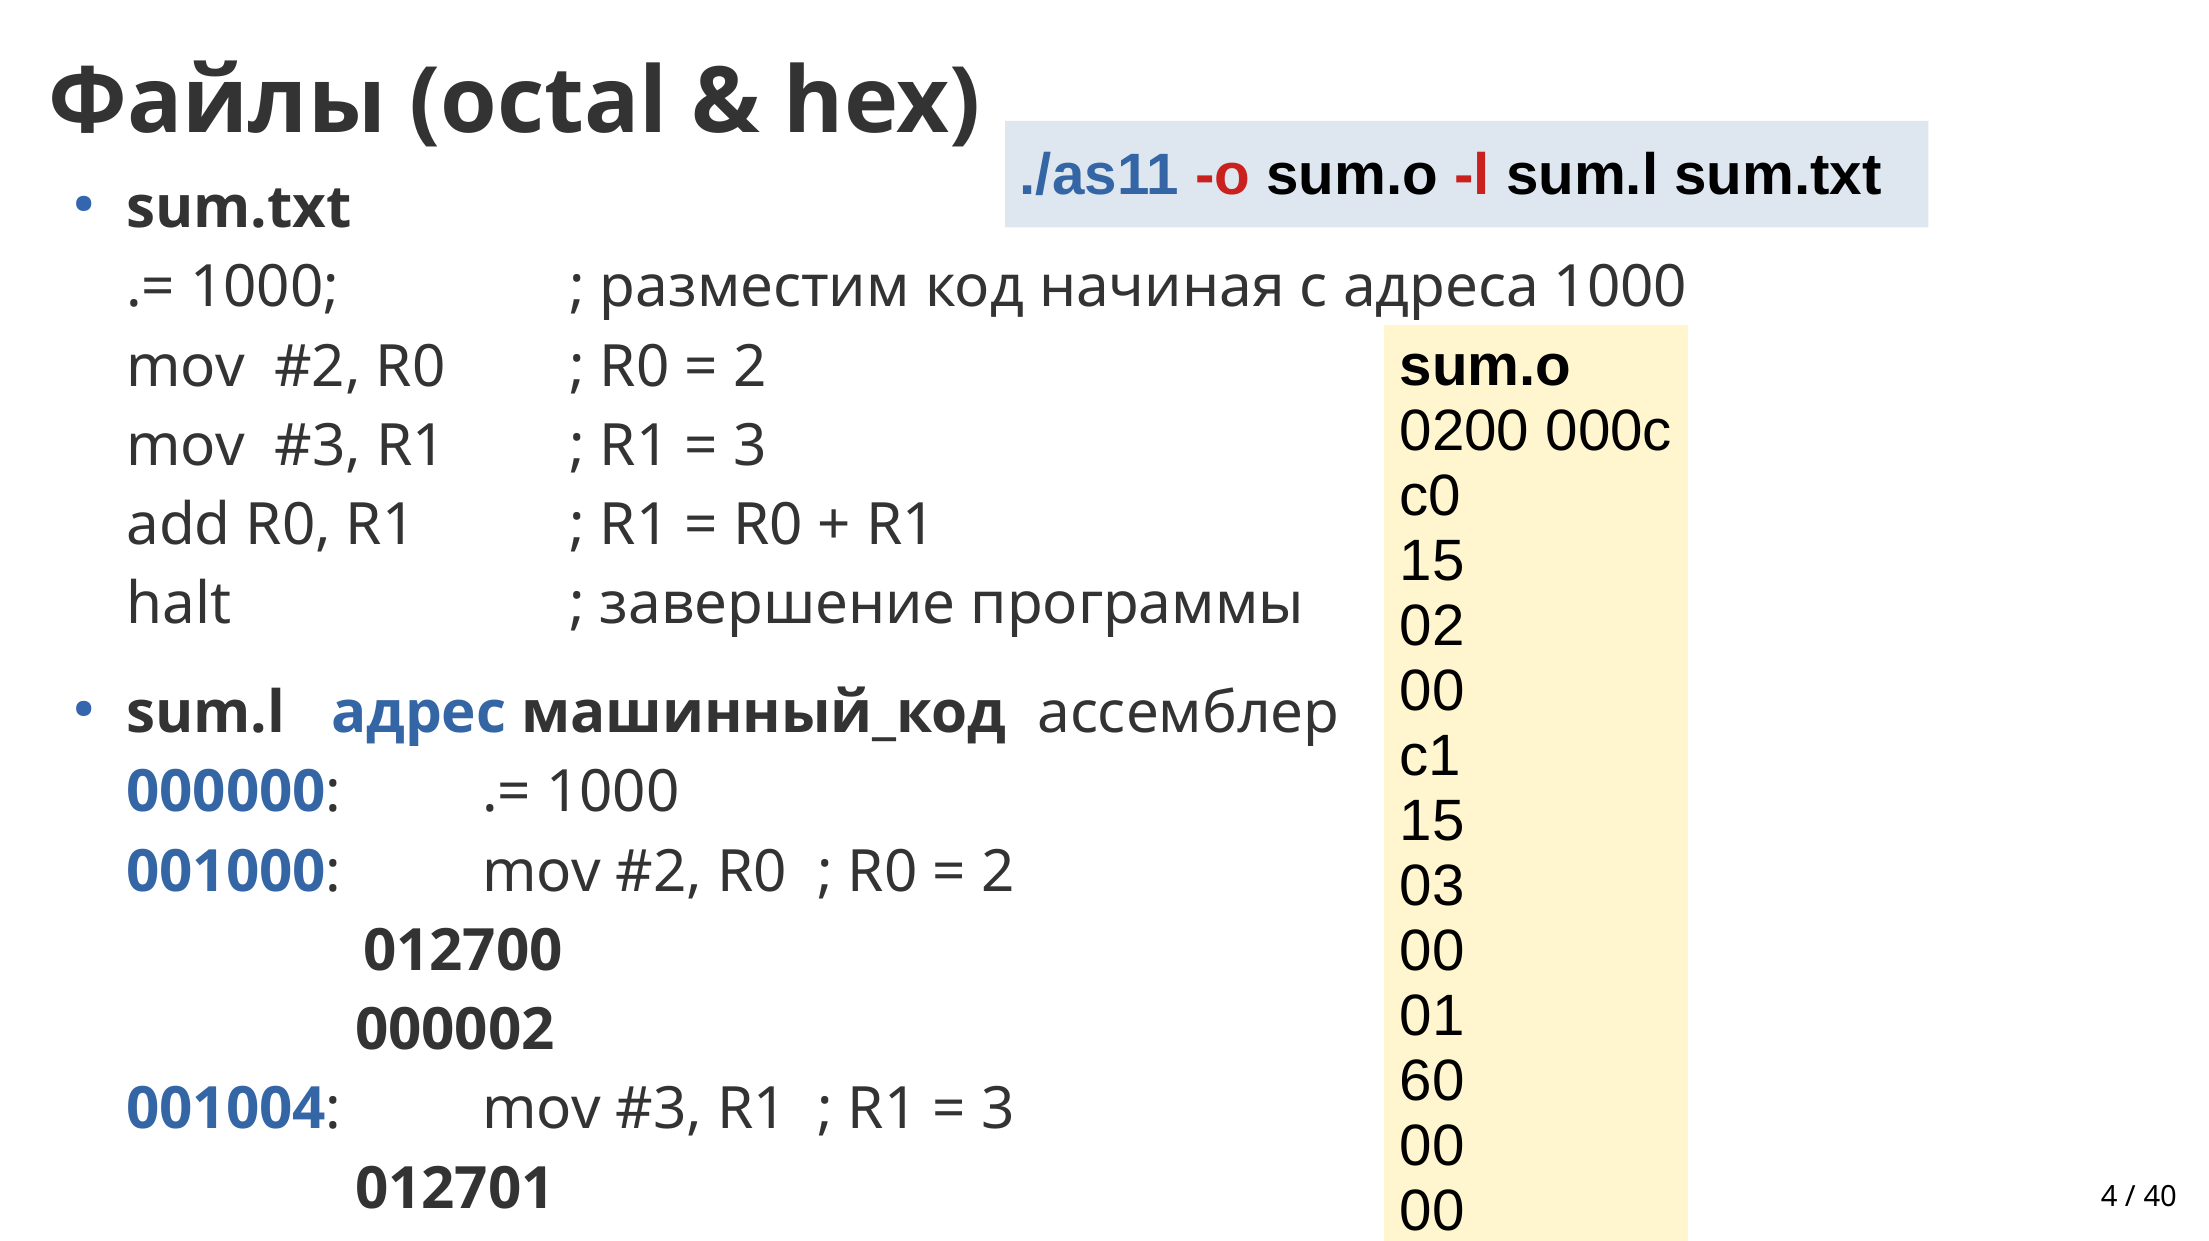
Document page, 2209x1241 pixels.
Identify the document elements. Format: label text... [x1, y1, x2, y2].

title Файлы (octal & hex) [48, 34, 2174, 160]
list sum.txt .= 1000; ; разместим код начиная с адреса 1000 mov #2, R0 ; R0 = 2 mov #3, R1 ; R1 = 3 add R0, R1 ; R1 = R0 + R1 halt ; завершение программы sum.l адрес машинный_код ассемблер 000000: .= 1000 001000: mov #2, R0 ; R0 = 2 012700 000002 001004: mov #3, R1 ; R1 = 3 012701 [55, 56, 1975, 1177]
text_box sum.o 0200 000c c0 15 02 00 c1 15 03 00 01 60 00 00 [1384, 325, 1688, 1241]
text_box ./as11 -o sum.o -l sum.l sum.txt [1005, 120, 1929, 228]
